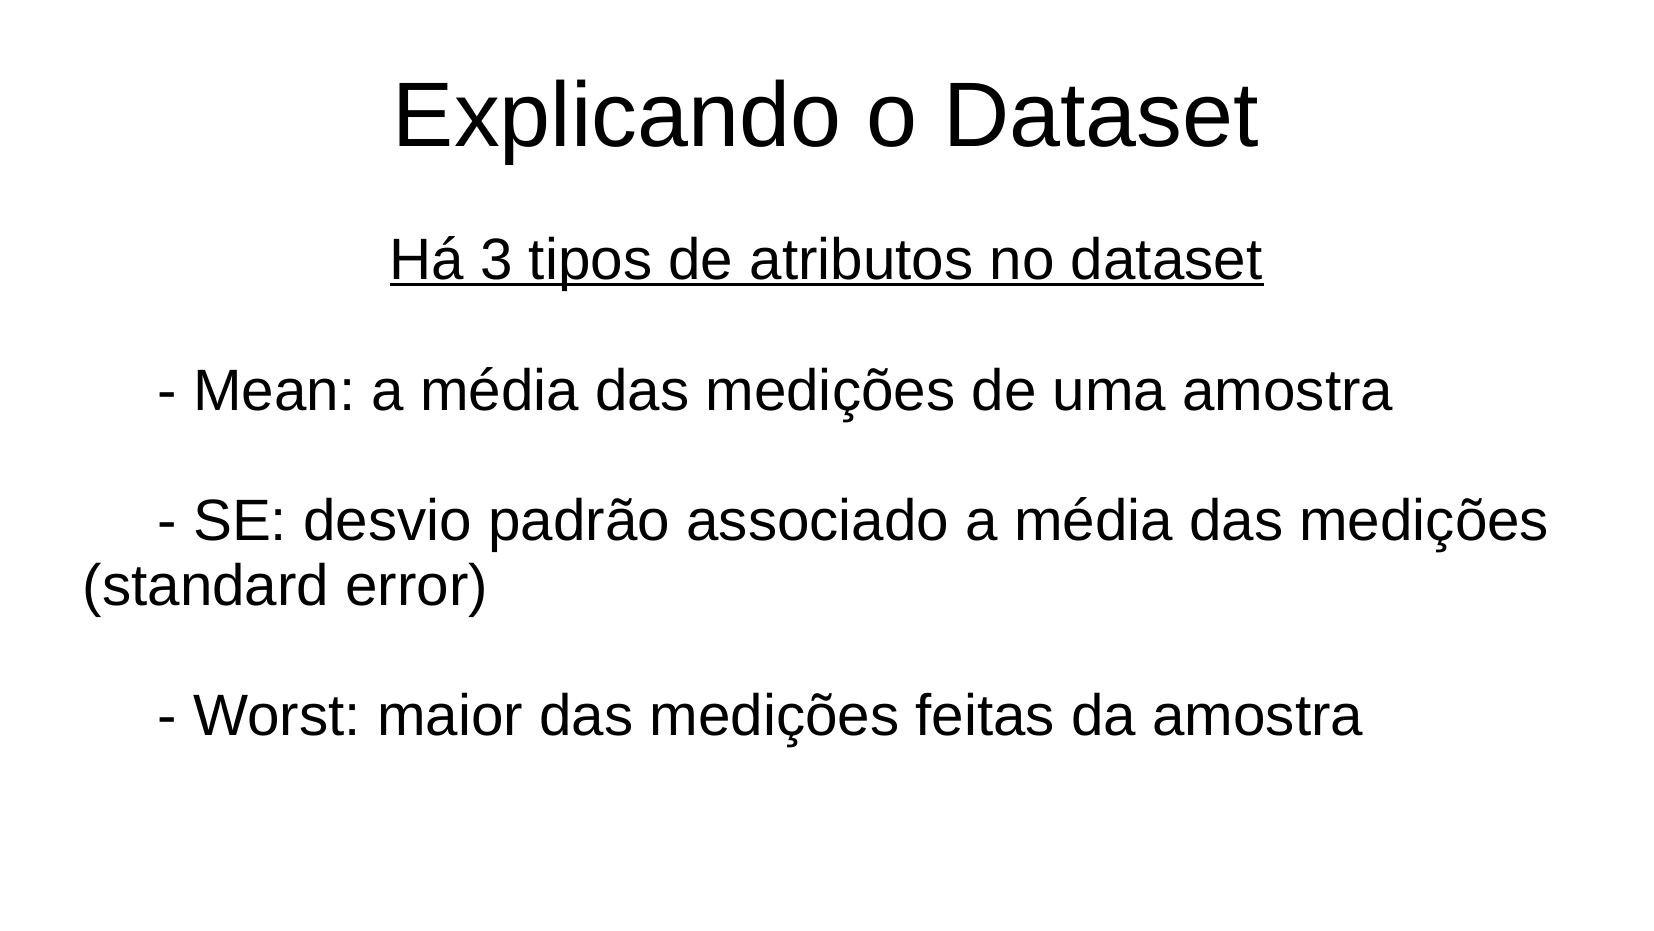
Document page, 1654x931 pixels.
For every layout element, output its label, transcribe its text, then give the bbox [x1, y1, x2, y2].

title Explicando o Dataset [82, 37, 1571, 162]
subtitle Há 3 tipos de atributos no dataset - Mean: a média das medições de uma amostra - SE: desvio padrão associado a média das medições (standard error) - Worst: maior das medições feitas da amostra [82, 162, 1571, 813]
